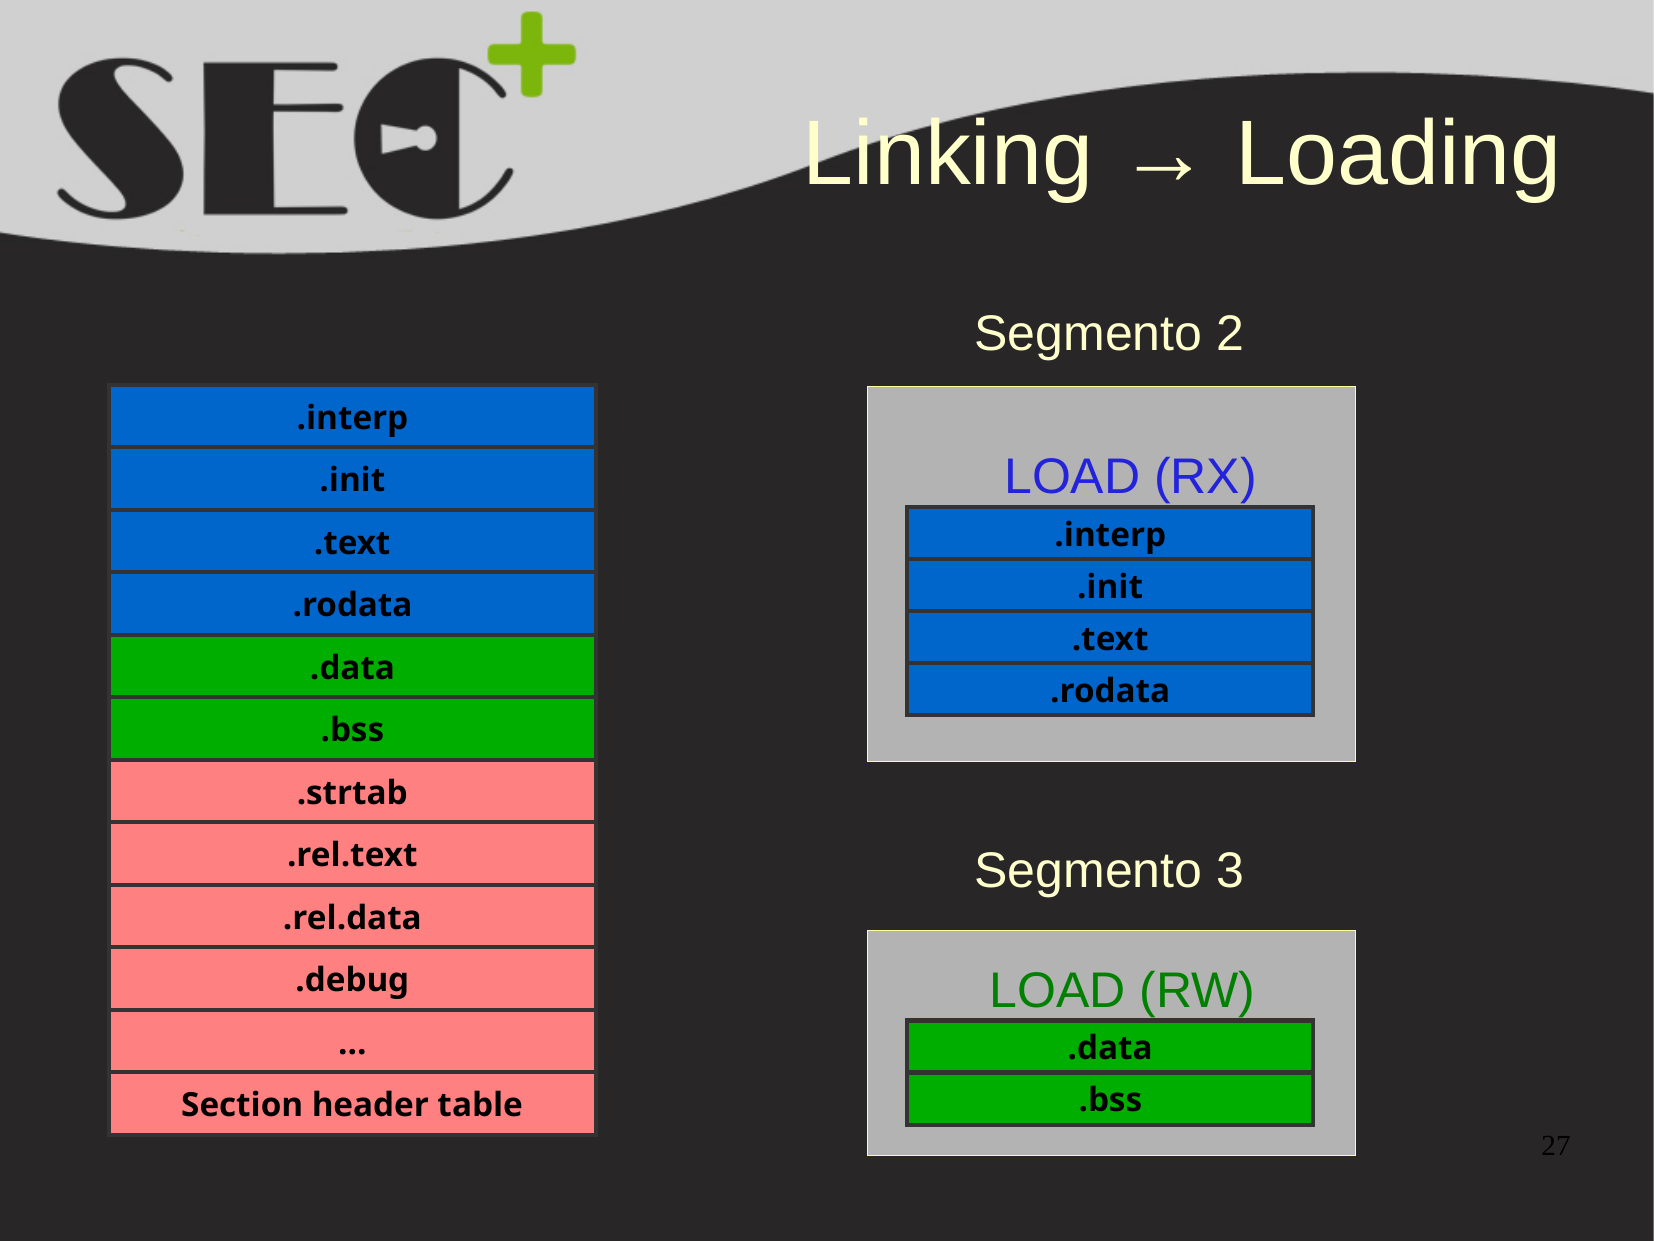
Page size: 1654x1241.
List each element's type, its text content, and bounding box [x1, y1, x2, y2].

text_box … [108, 1009, 597, 1073]
text_box .text [907, 610, 1314, 662]
text_box .strtab [108, 759, 597, 822]
text_box .interp [108, 384, 597, 447]
text_box [867, 386, 1356, 762]
text_box .interp [907, 506, 1314, 558]
text_box Segmento 3 [960, 834, 1260, 906]
text_box .rodata [108, 572, 597, 635]
text_box .init [108, 447, 597, 509]
picture [0, 0, 1654, 1241]
text_box .rodata [907, 662, 1314, 715]
text_box .data [907, 1020, 1314, 1072]
text_box .data [108, 635, 597, 697]
text_box .bss [907, 1072, 1314, 1125]
text_box .text [108, 509, 597, 572]
text_box LOAD (RW) [975, 955, 1291, 1034]
text_box Segmento 2 [960, 297, 1260, 368]
text_box .rel.text [108, 822, 597, 884]
text_box LOAD (RX) [989, 441, 1272, 520]
text_box .bss [108, 697, 597, 759]
text_box [867, 930, 1356, 1156]
text_box Section header table [108, 1073, 597, 1135]
title Linking → Loading [795, 49, 1571, 257]
text_box .rel.data [108, 884, 597, 947]
text_box .debug [108, 947, 597, 1009]
text_box .init [907, 558, 1314, 610]
